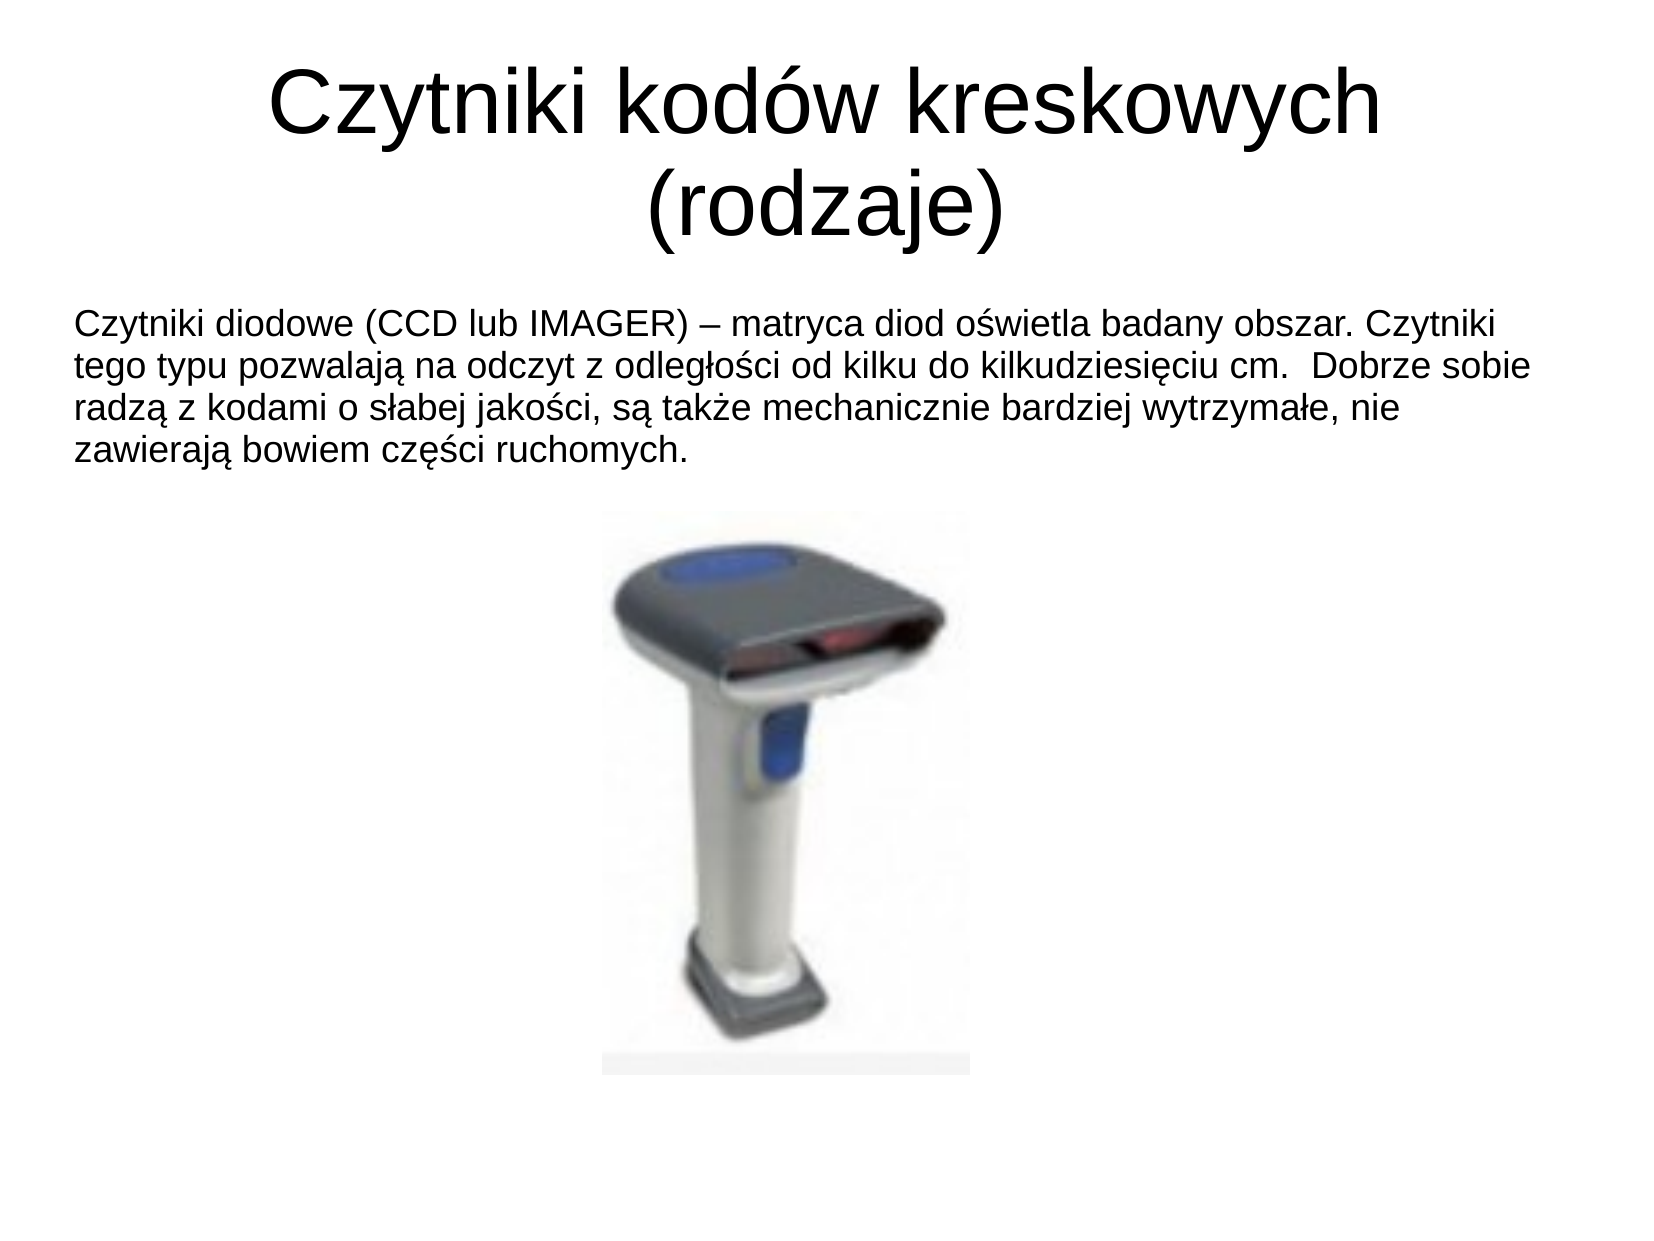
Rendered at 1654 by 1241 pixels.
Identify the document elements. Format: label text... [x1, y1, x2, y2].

text_box Czytniki diodowe (CCD lub IMAGER) – matryca diod oświetla badany obszar. Czytniki tego typu pozwalają na odczyt z odległości od kilku do kilkudziesięciu cm. Dobrze sobie radzą z kodami o słabej jakości, są także mechanicznie bardziej wytrzymałe, nie zawierają bowiem części ruchomych. [59, 295, 1560, 804]
title Czytniki kodów kreskowych (rodzaje) [82, 49, 1571, 257]
picture [602, 511, 970, 1075]
